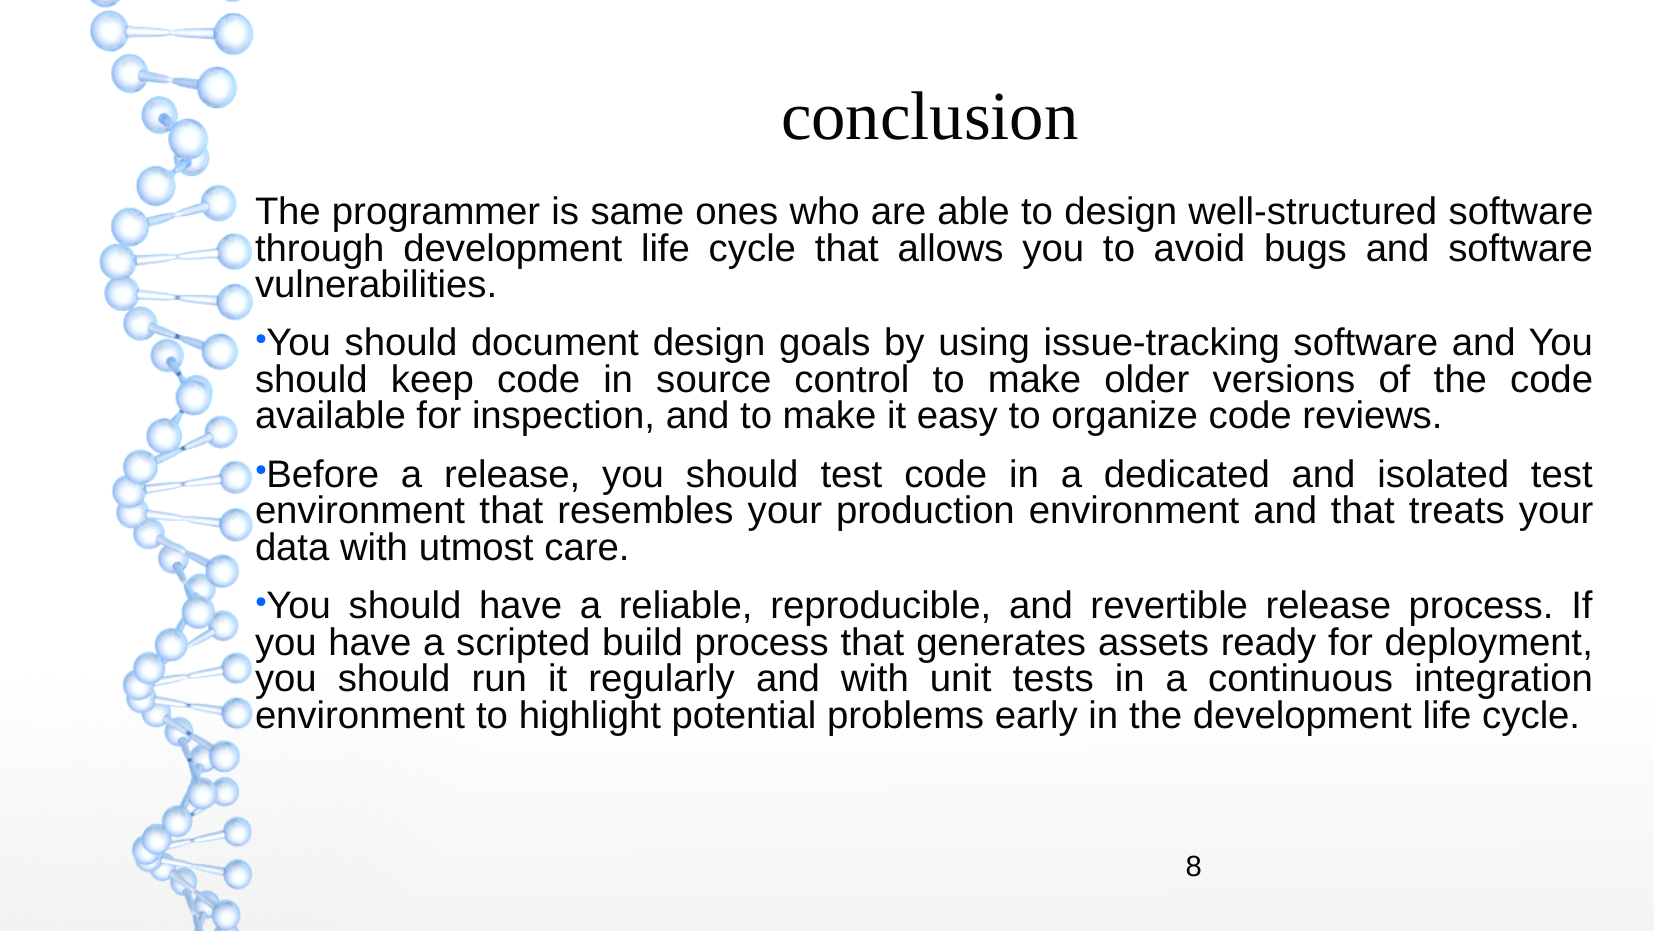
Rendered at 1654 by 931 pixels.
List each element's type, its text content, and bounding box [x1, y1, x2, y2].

text_box [1185, 847, 1571, 912]
title conclusion [265, 35, 1595, 189]
list The programmer is same ones who are able to design well-structured software through development life cycle that allows you to avoid bugs and software vulnerabilities. You should document design goals by using issue-tracking software and You should keep code in source control to make older versions of the code available for inspection, and to make it easy to organize code reviews. Before a release, you should test code in a dedicated and isolated test environment that resembles your production environment and that treats your data with utmost care. You should have a reliable, reproducible, and revertible release process. If you have a scripted build process that generates assets ready for deployment, you should run it regularly and with unit tests in a continuous integration environment to highlight potential problems early in the development life cycle. [255, 195, 1595, 764]
